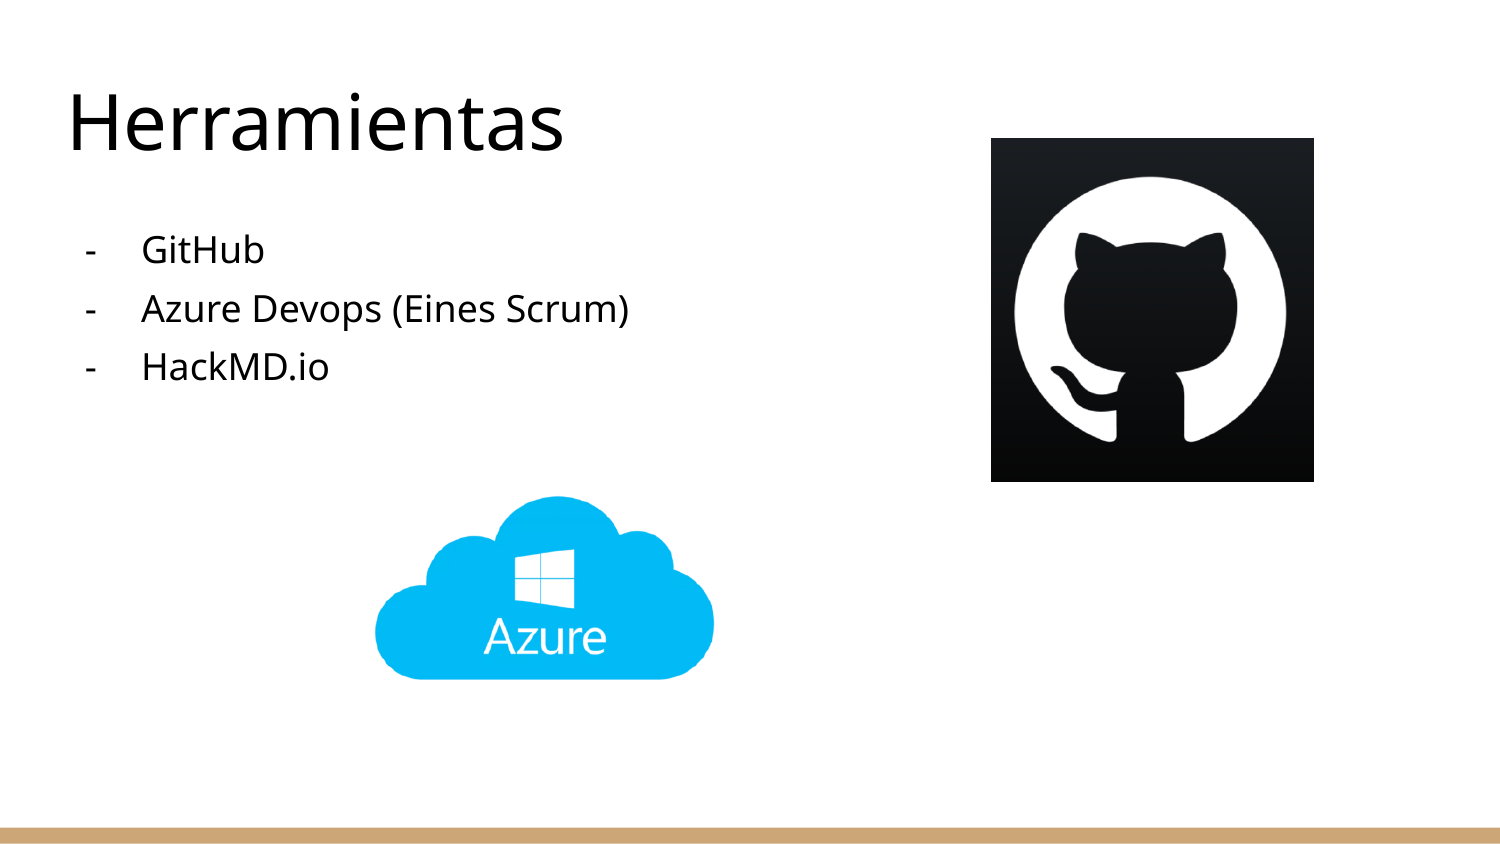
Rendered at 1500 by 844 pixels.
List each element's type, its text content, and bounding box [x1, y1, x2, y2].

picture [991, 138, 1314, 482]
title Herramientas [51, 51, 1449, 189]
picture [320, 435, 819, 725]
list GitHub Azure Devops (Eines Scrum) HackMD.io [51, 200, 1449, 752]
